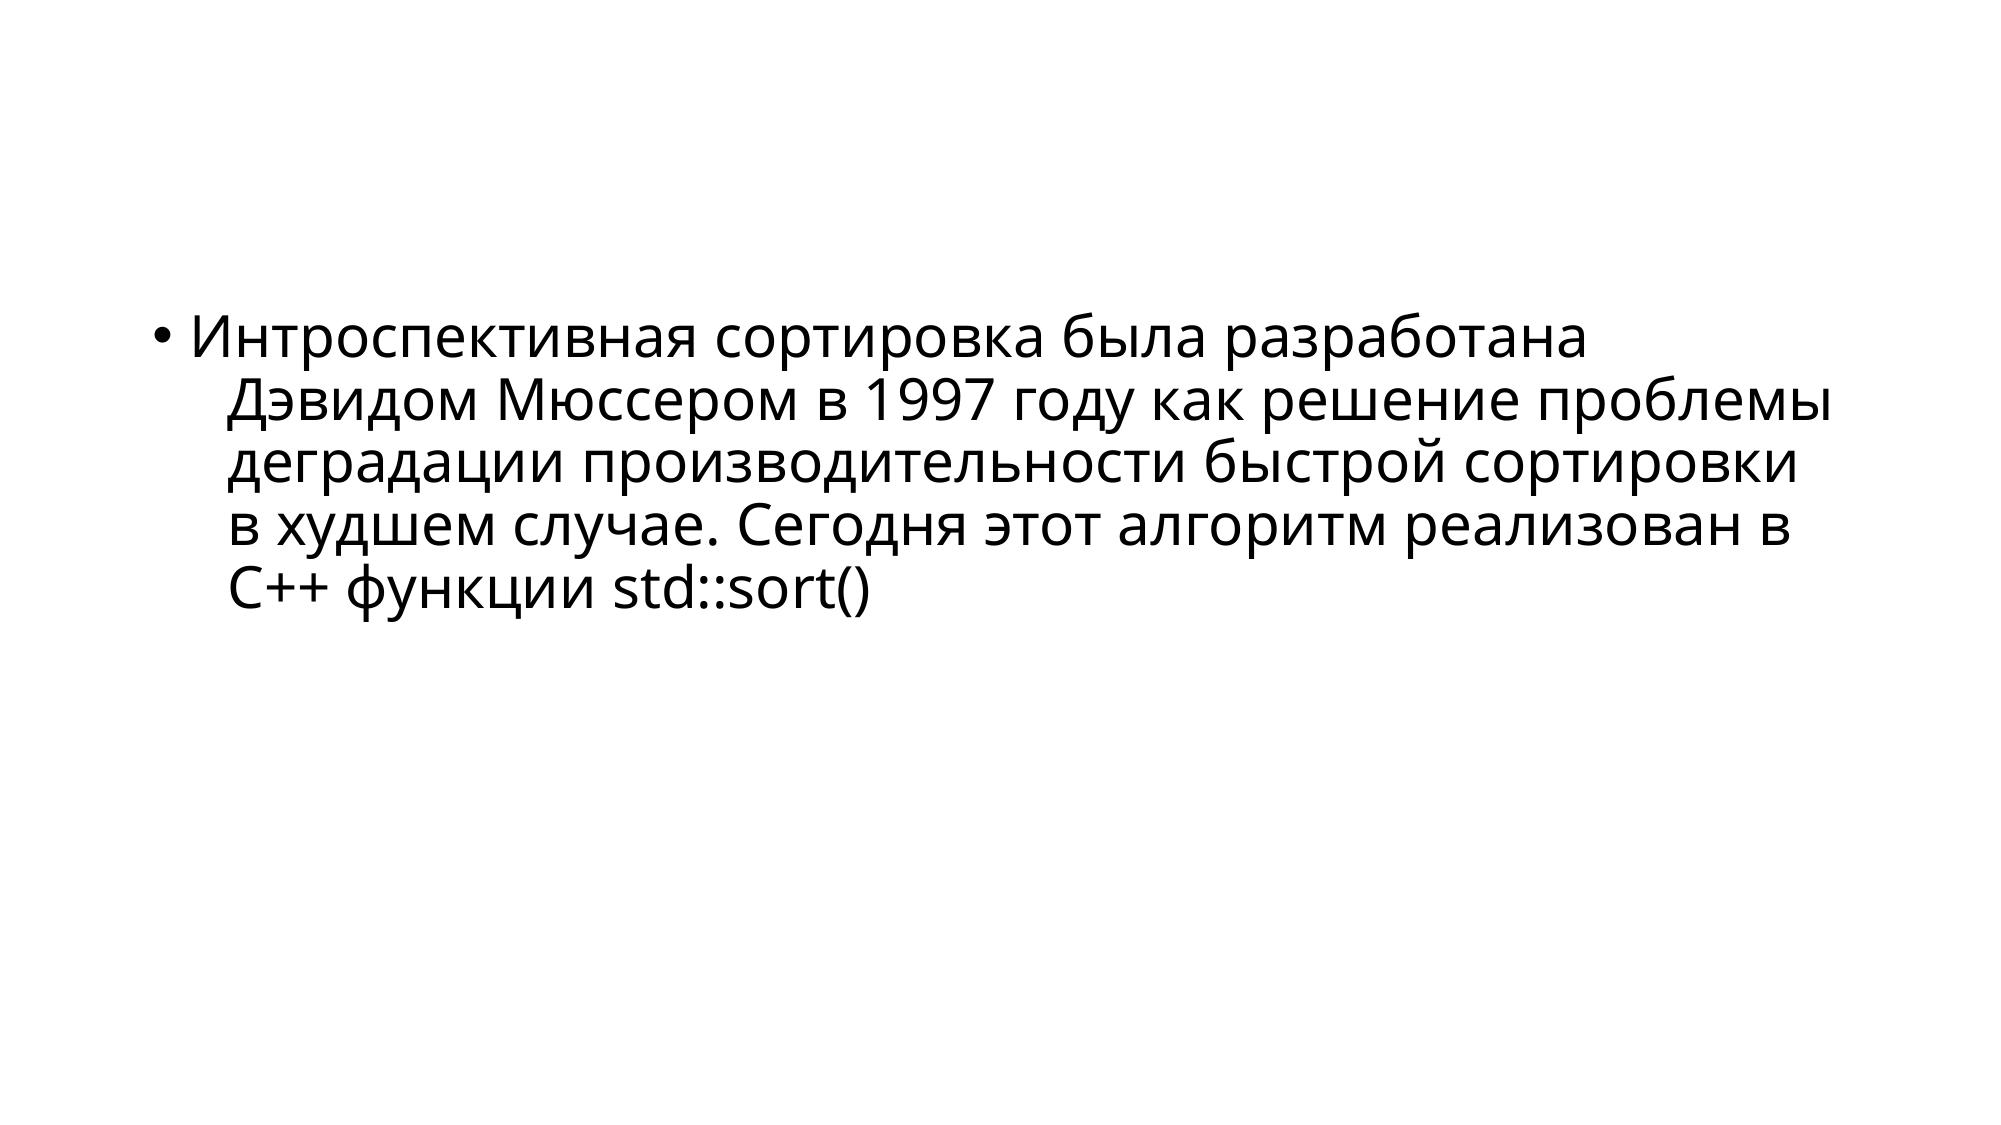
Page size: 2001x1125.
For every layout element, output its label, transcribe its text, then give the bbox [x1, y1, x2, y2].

list Интроспективная сортировка была разработана Дэвидом Мюссером в 1997 году как решение проблемы деградации производительности быстрой сортировки в худшем случае. Сегодня этот алгоритм реализован в C++ функции std::sort() [137, 299, 1863, 1014]
